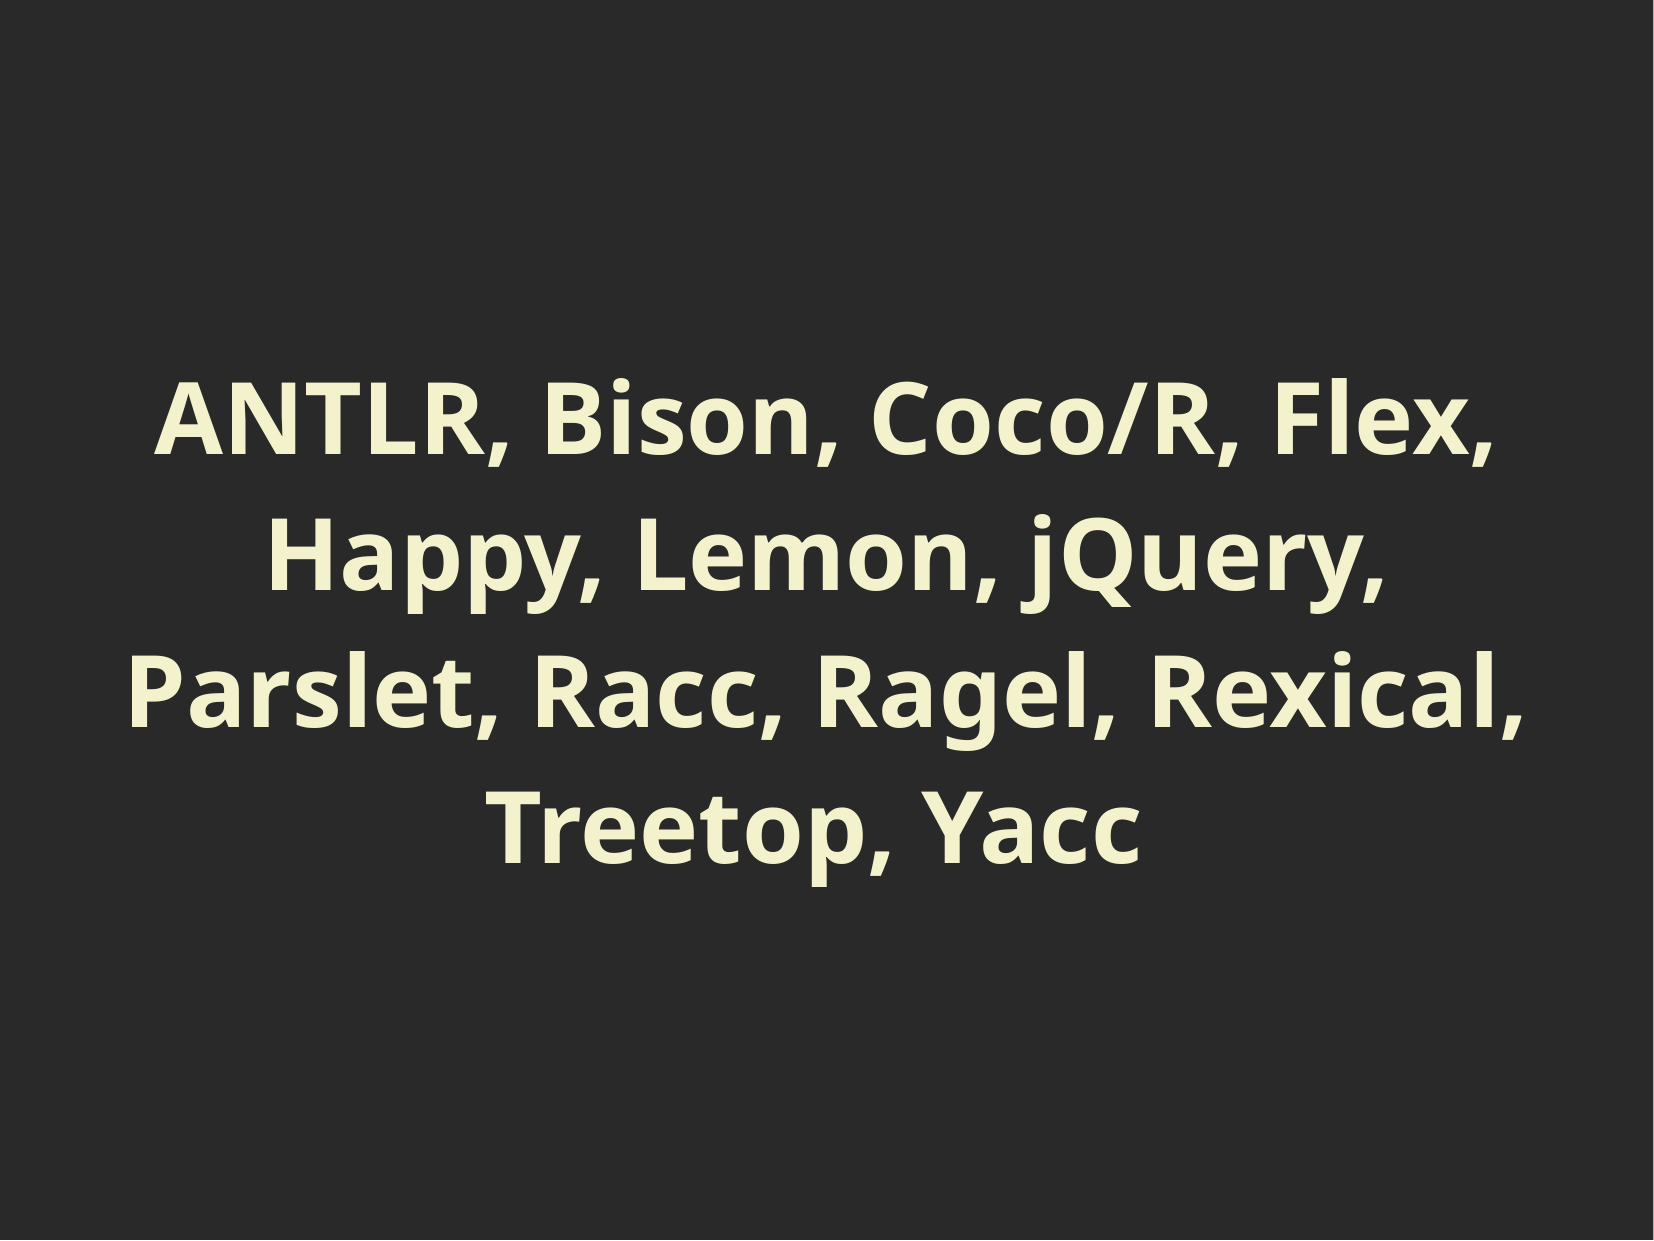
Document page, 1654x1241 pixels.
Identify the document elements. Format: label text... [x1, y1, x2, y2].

subtitle ANTLR, Bison, Coco/R, Flex, Happy, Lemon, jQuery, Parslet, Racc, Ragel, Rexical, Treetop, Yacc [82, 140, 1571, 1101]
